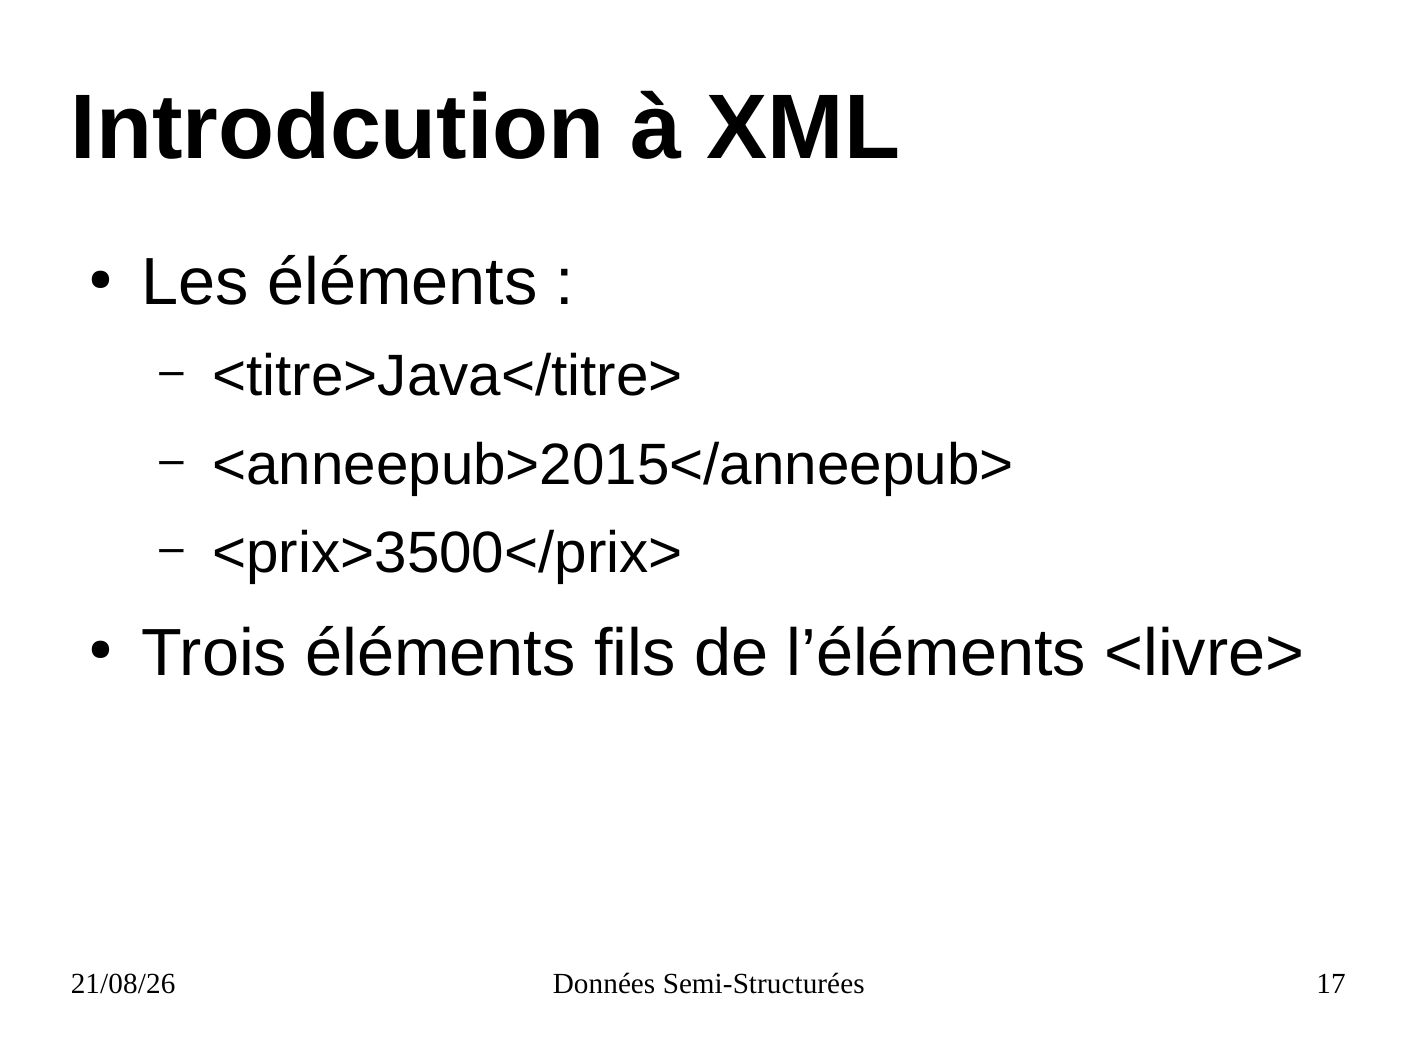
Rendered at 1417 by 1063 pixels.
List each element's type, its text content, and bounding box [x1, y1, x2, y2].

list Les éléments : <titre>Java</titre> <anneepub>2015</anneepub> <prix>3500</prix> Trois éléments fils de l’éléments <livre> [70, 244, 1346, 925]
title Introdcution à XML [70, 42, 1346, 212]
